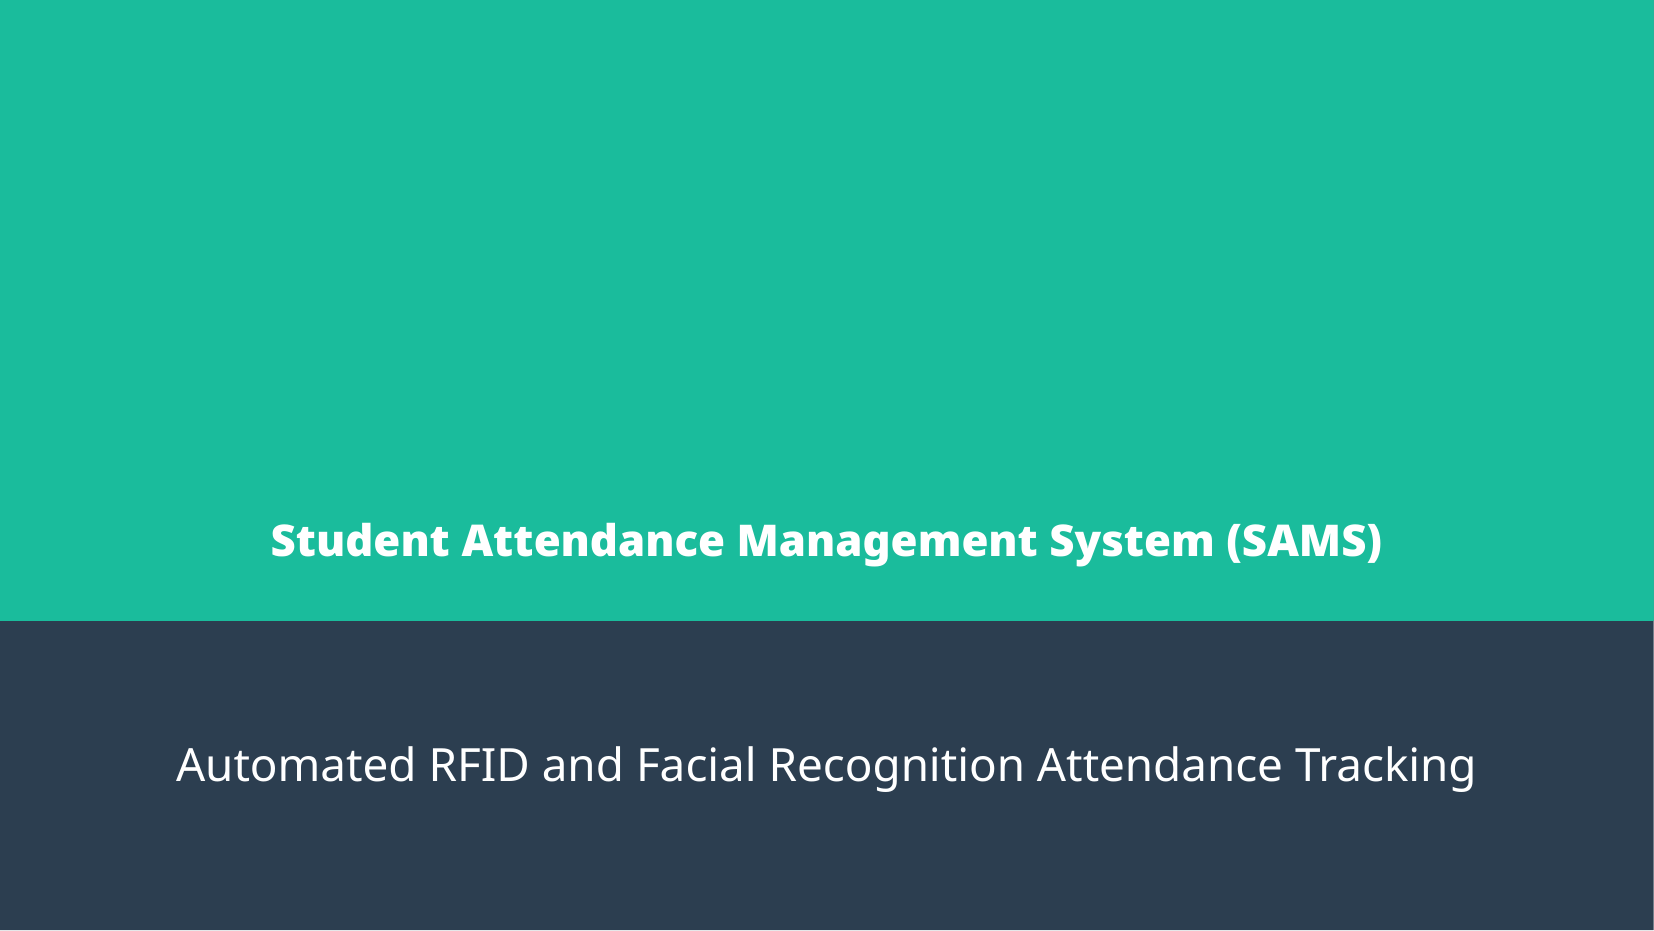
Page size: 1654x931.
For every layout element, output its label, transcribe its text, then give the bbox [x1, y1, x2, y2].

subtitle Automated RFID and Facial Recognition Attendance Tracking [59, 642, 1595, 886]
title Student Attendance Management System (SAMS) [59, 465, 1595, 583]
